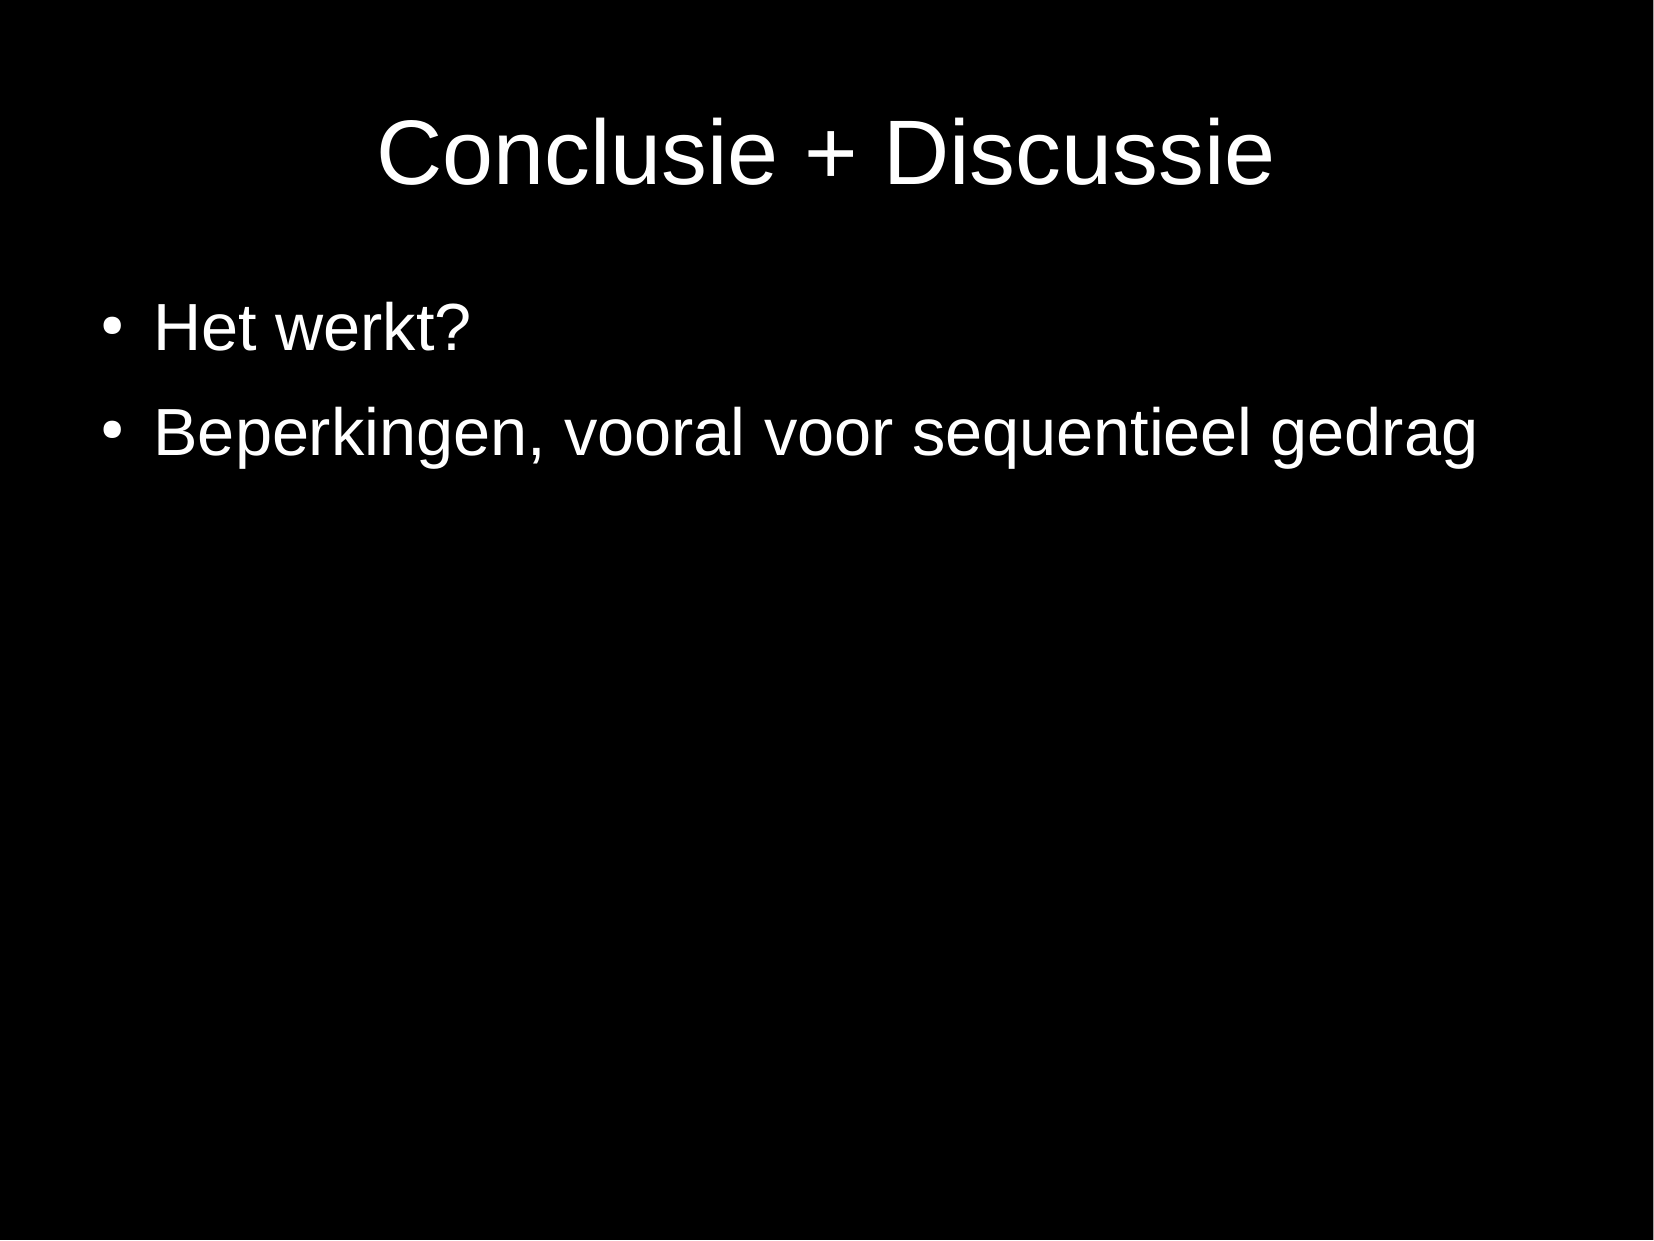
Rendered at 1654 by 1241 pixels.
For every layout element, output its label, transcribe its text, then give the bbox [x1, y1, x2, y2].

list Het werkt? Beperkingen, vooral voor sequentieel gedrag [82, 290, 1571, 1094]
title Conclusie + Discussie [82, 56, 1571, 250]
